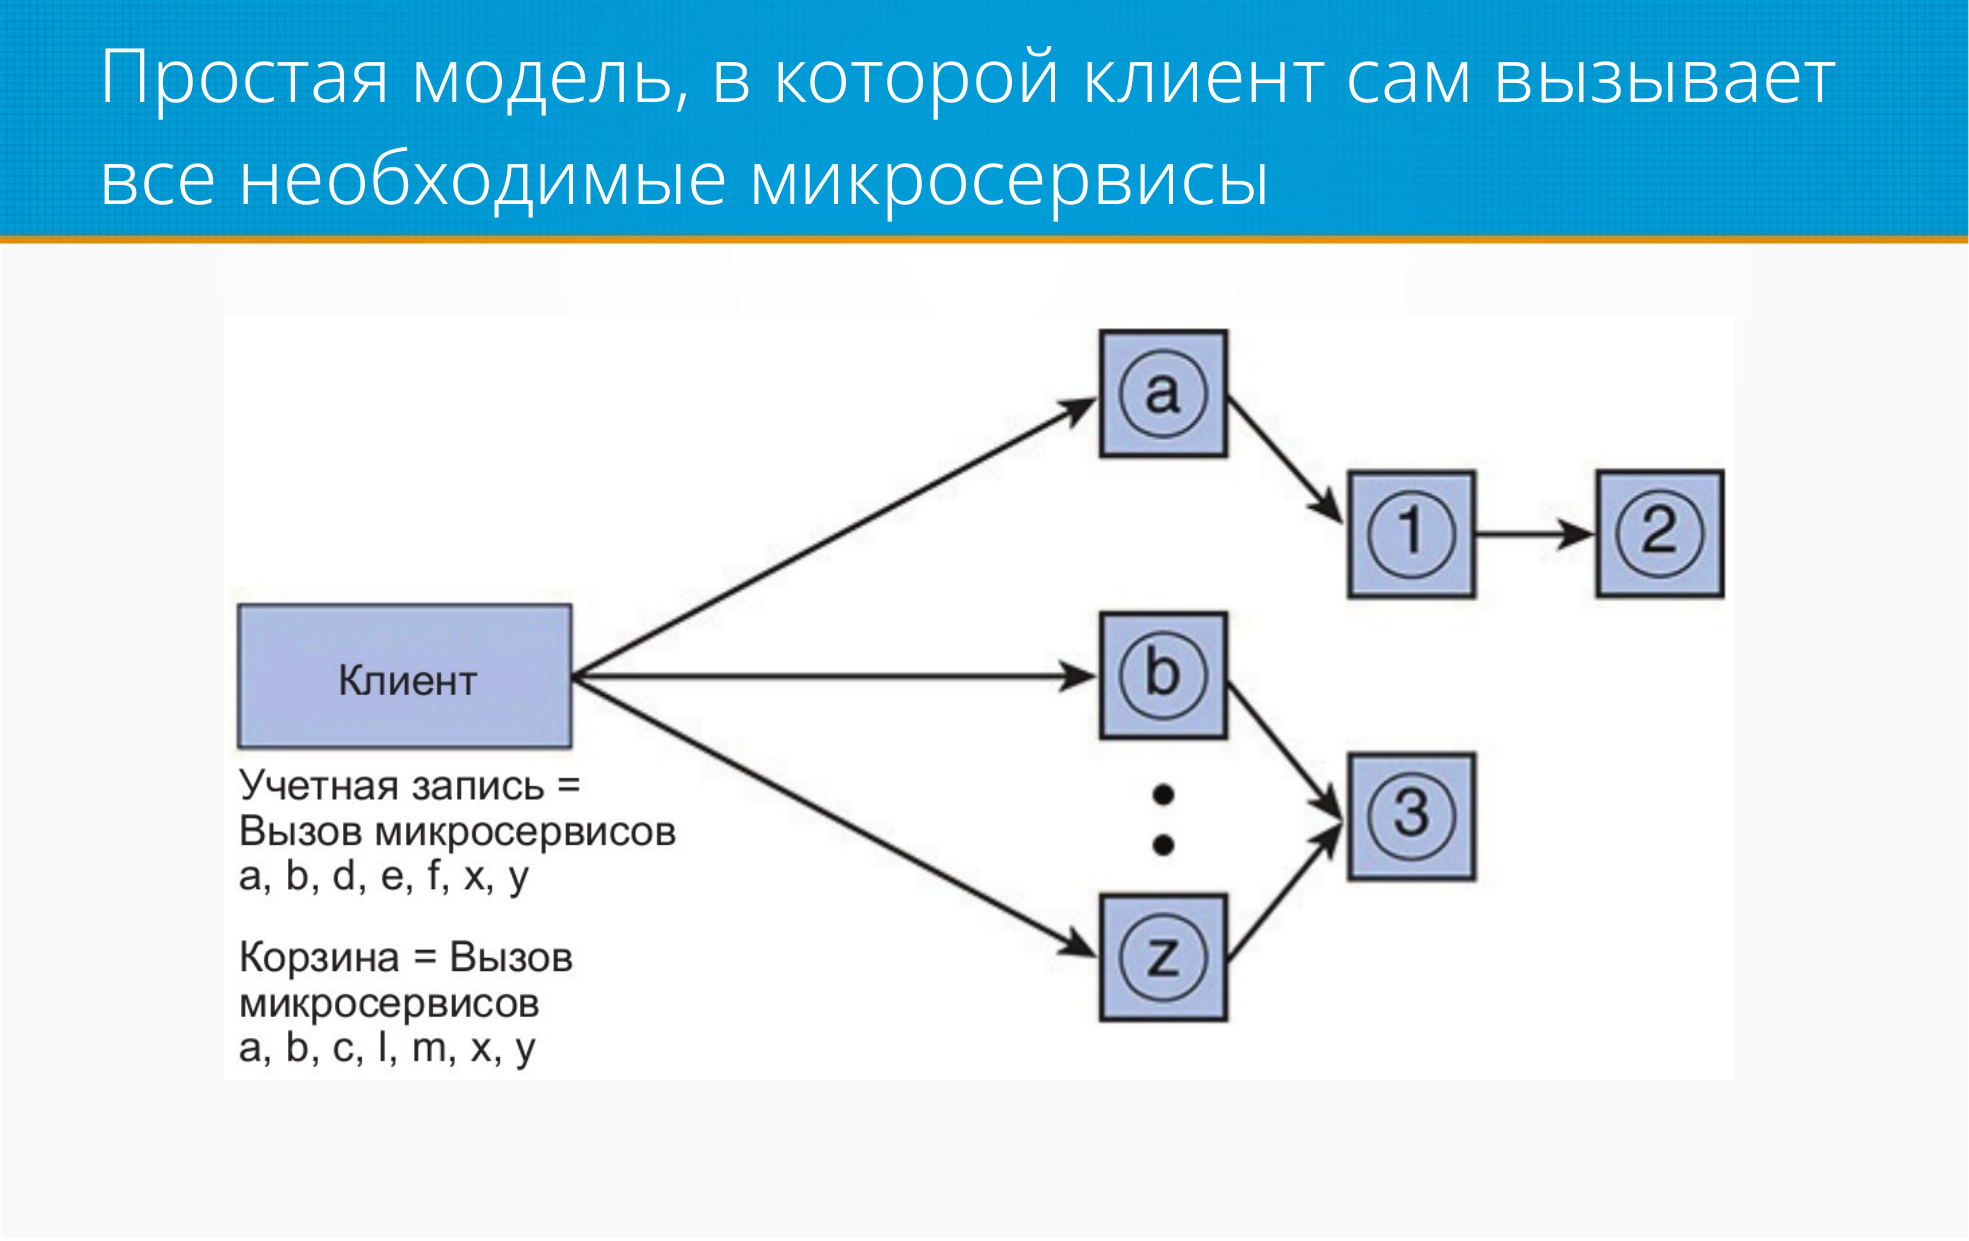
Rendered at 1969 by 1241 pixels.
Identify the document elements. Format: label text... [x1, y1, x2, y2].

title Простая модель, в которой клиент сам вызывает все необходимые микросервисы [98, 19, 1870, 227]
picture [0, 233, 1969, 1241]
